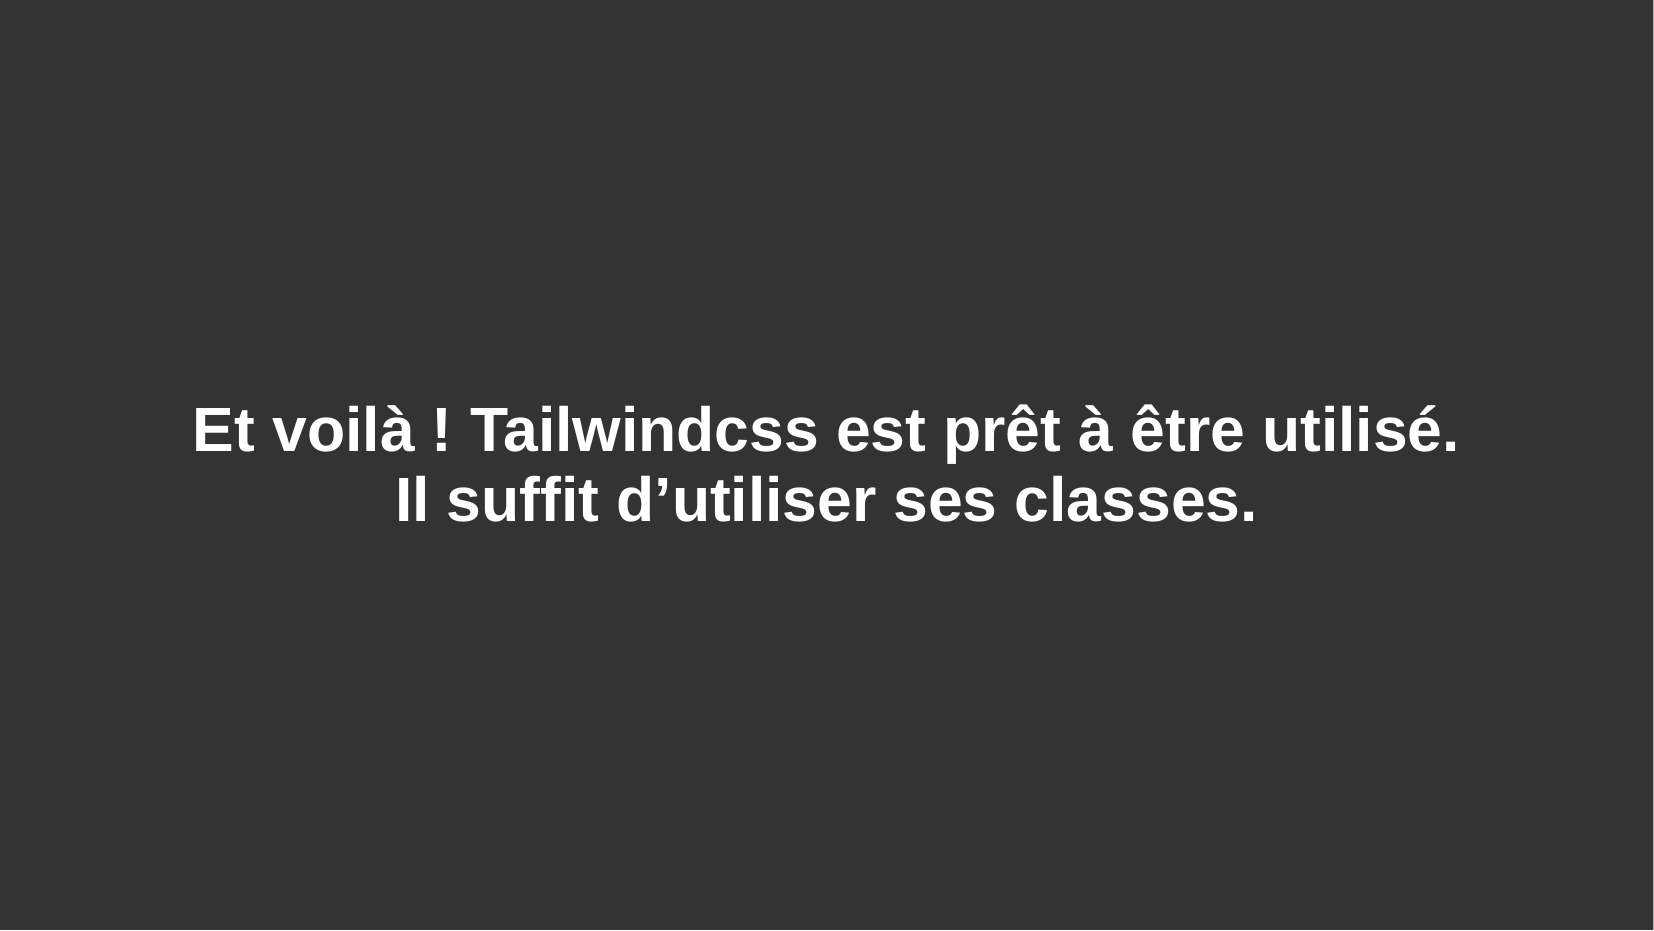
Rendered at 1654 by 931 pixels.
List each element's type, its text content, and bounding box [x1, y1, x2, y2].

title Et voilà ! Tailwindcss est prêt à être utilisé. Il suffit d’utiliser ses classes. [31, 394, 1622, 536]
